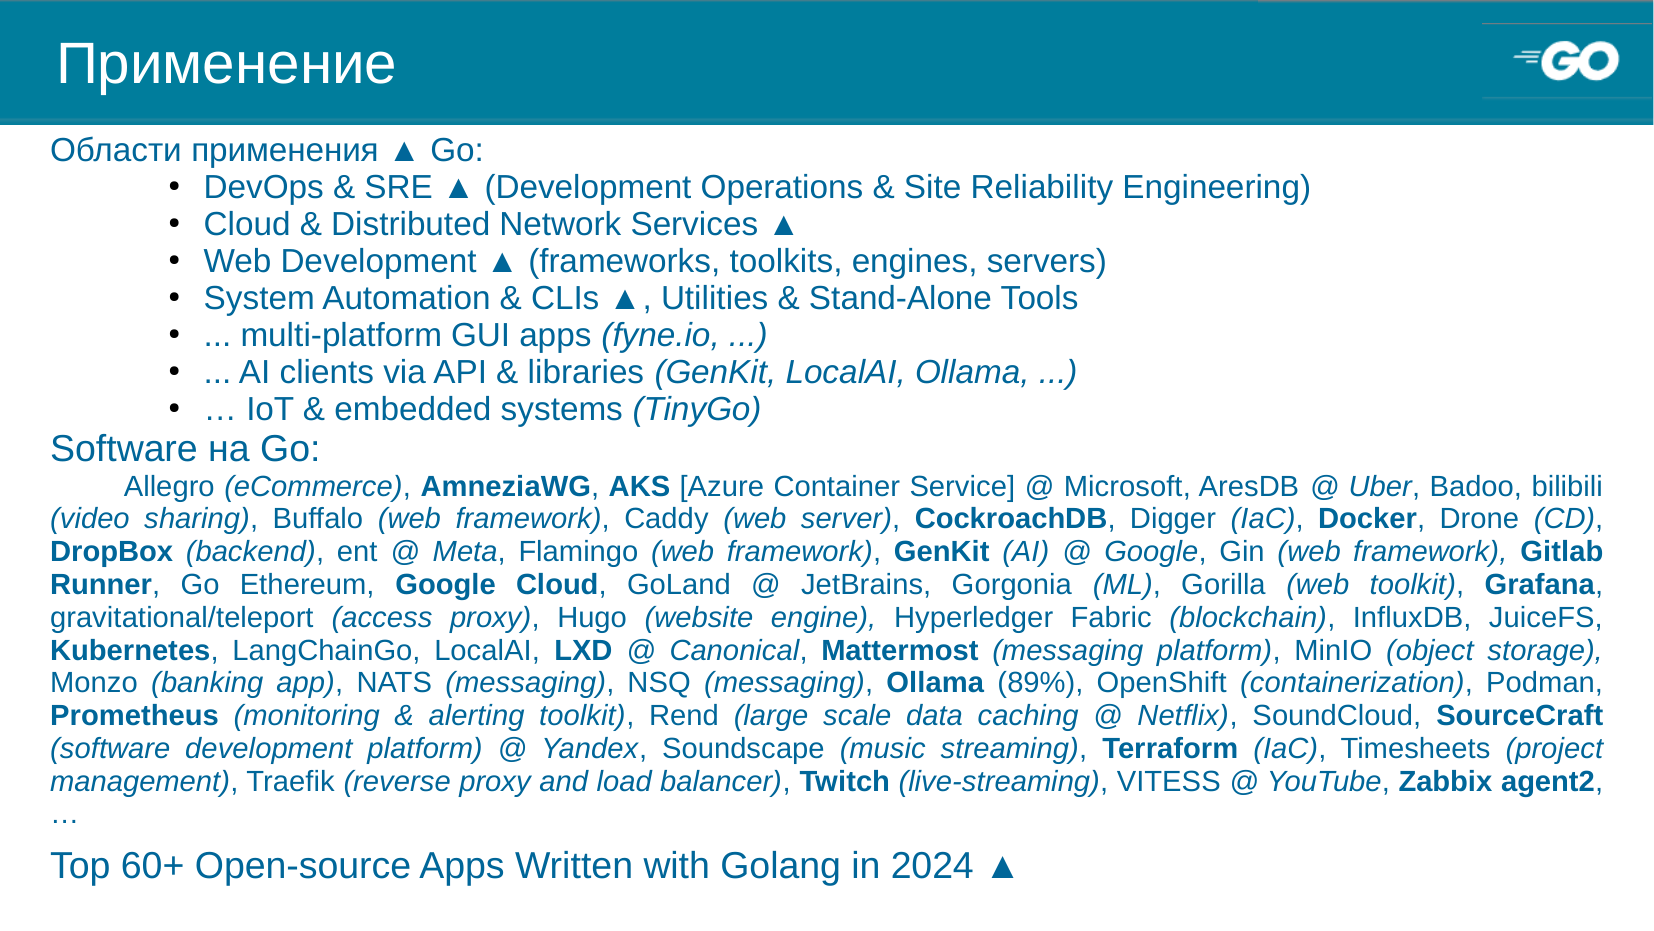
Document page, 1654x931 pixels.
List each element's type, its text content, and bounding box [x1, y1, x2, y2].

text_box Применение [41, 23, 1495, 104]
picture [1542, 41, 1619, 81]
text_box Области применения ▲ Go: DevOps & SRE ▲ (Development Operations & Site Reliability Engineering) Cloud & Distributed Network Services ▲ Web Development ▲ (frameworks, toolkits, engines, servers) System Automation & CLIs ▲, Utilities & Stand-Alone Tools ... multi-platform GUI apps (fyne.io, ...) ... AI clients via API & libraries (GenKit, LocalAI, Ollama, ...) … IoT & embedded systems (TinyGo) Software на Go: Allegro (eCommerce), AmneziaWG, AKS [Azure Container Service] @ Microsoft, AresDB @ Uber, Badoo, bilibili (video sharing), Buffalo (web framework), Caddy (web server), CockroachDB, Digger (IaC), Docker, Drone (CD), DropBox (backend), ent @ Meta, Flamingo (web framework), GenKit (AI) @ Google, Gin (web framework), Gitlab Runner, Go Ethereum, Google Cloud, GoLand @ JetBrains, Gorgonia (ML), Gorilla (web toolkit), Grafana, gravitational/teleport (access proxy), Hugo (website engine), Hyperledger Fabric (blockchain), InfluxDB, JuiceFS, Kubernetes, LangChainGo, LocalAI, LXD @ Canonical, Mattermost (messaging platform), MinIO (object storage), Monzo (banking app), NATS (messaging), NSQ (messaging), Ollama (89%), OpenShift (containerization), Podman, Prometheus (monitoring & alerting toolkit), Rend (large scale data caching @ Netflix), SoundCloud, SourceCraft (software development platform) @ Yandex, Soundscape (music streaming), Terraform (IaC), Timesheets (project management), Traefik (reverse proxy and load balancer), Twitch (live-streaming), VITESS @ YouTube, Zabbix agent2, … Top 60+ Open-source Apps Written with Golang in 2024 ▲ [35, 124, 1619, 901]
